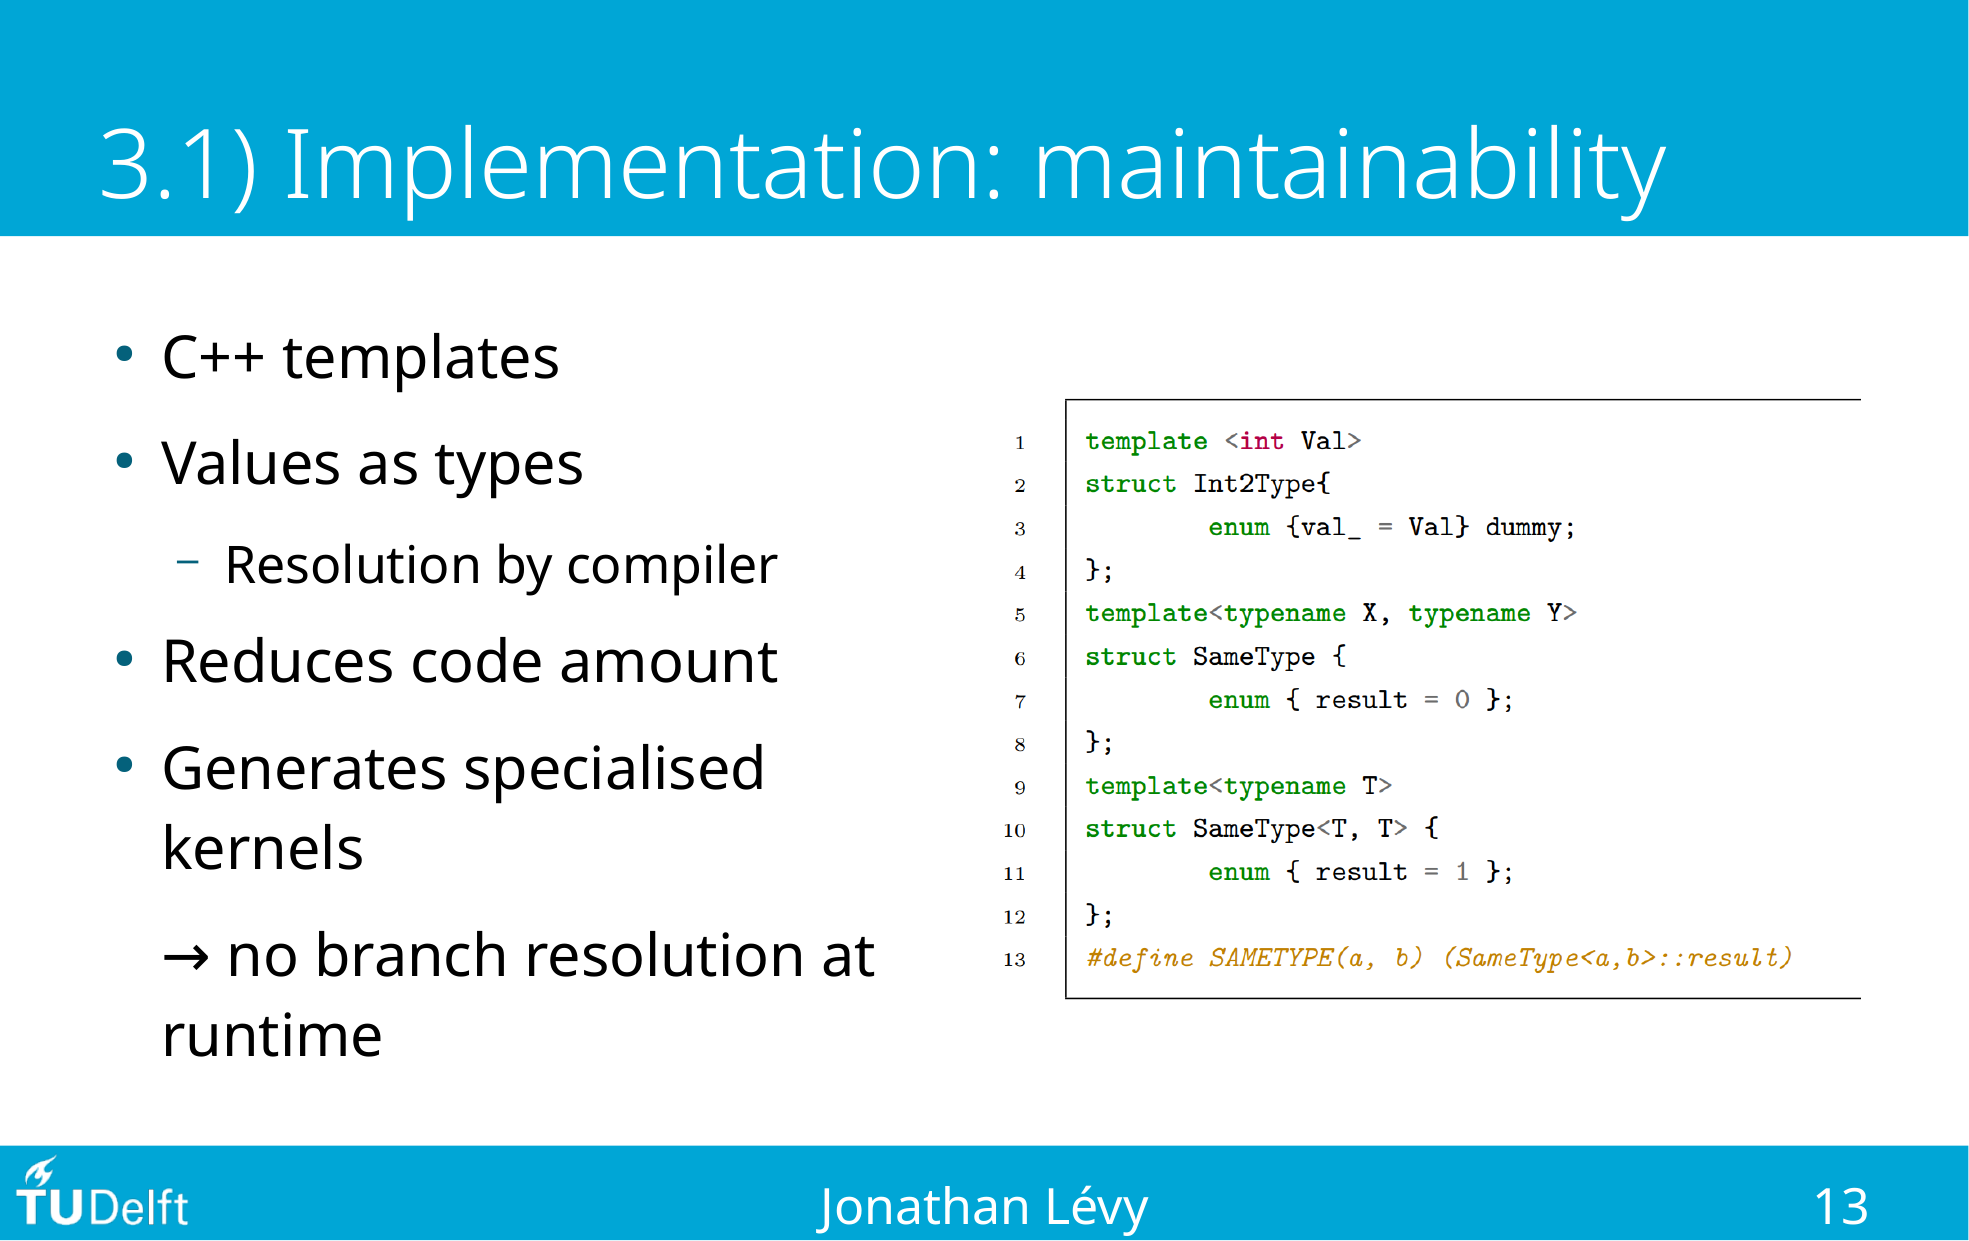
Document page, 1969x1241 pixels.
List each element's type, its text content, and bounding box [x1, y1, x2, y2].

list C++ templates Values as types Resolution by compiler Reduces code amount Generates specialised kernels → no branch resolution at runtime [98, 315, 958, 1081]
picture [1001, 385, 1861, 1010]
title 3.1) Implementation: maintainability [98, 19, 1870, 227]
